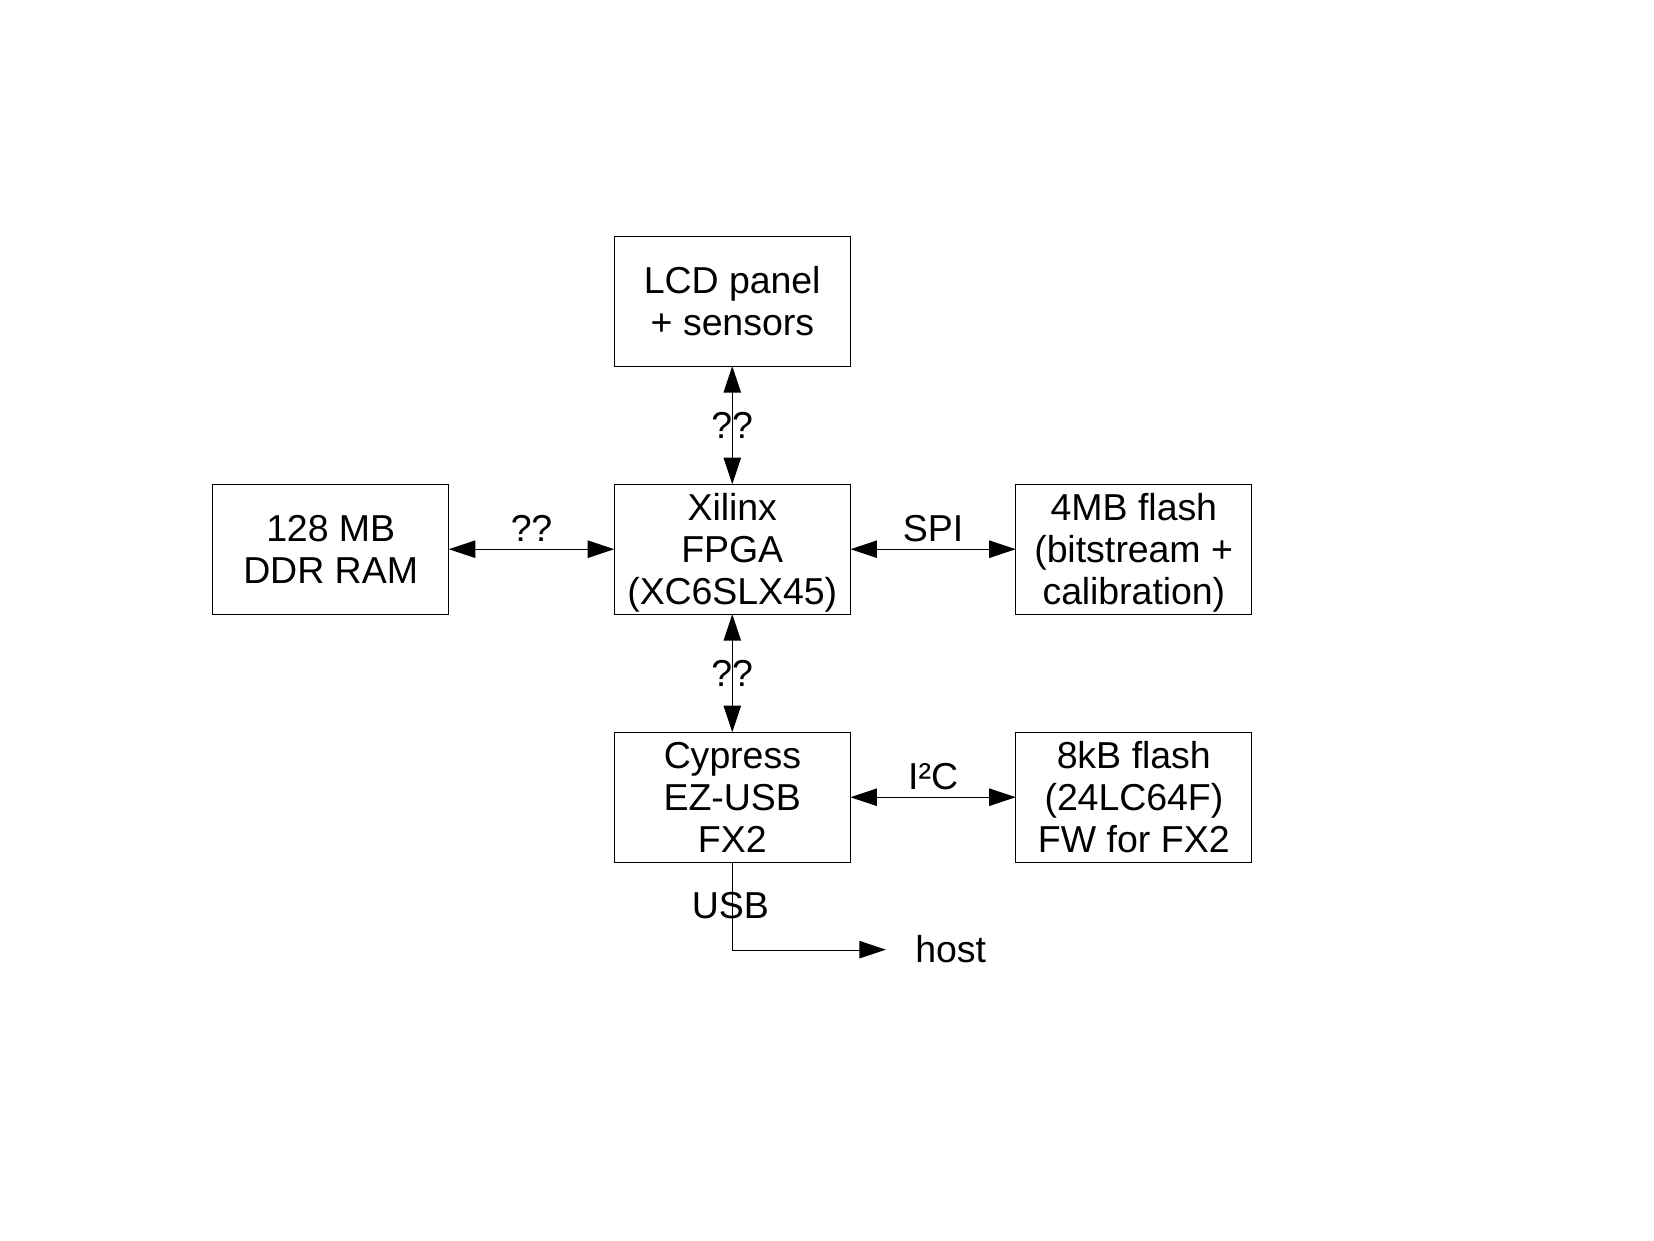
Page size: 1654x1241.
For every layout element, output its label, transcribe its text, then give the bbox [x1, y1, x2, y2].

text_box 4MB flash (bitstream + calibration) [1015, 484, 1252, 615]
text_box host [885, 921, 1016, 979]
text_box 8kB flash (24LC64F) FW for FX2 [1015, 732, 1252, 863]
text_box 128 MB DDR RAM [212, 484, 449, 615]
text_box Xilinx FPGA (XC6SLX45) [614, 484, 851, 615]
text_box Cypress EZ-USB FX2 [614, 732, 851, 863]
text_box LCD panel + sensors [614, 236, 851, 367]
